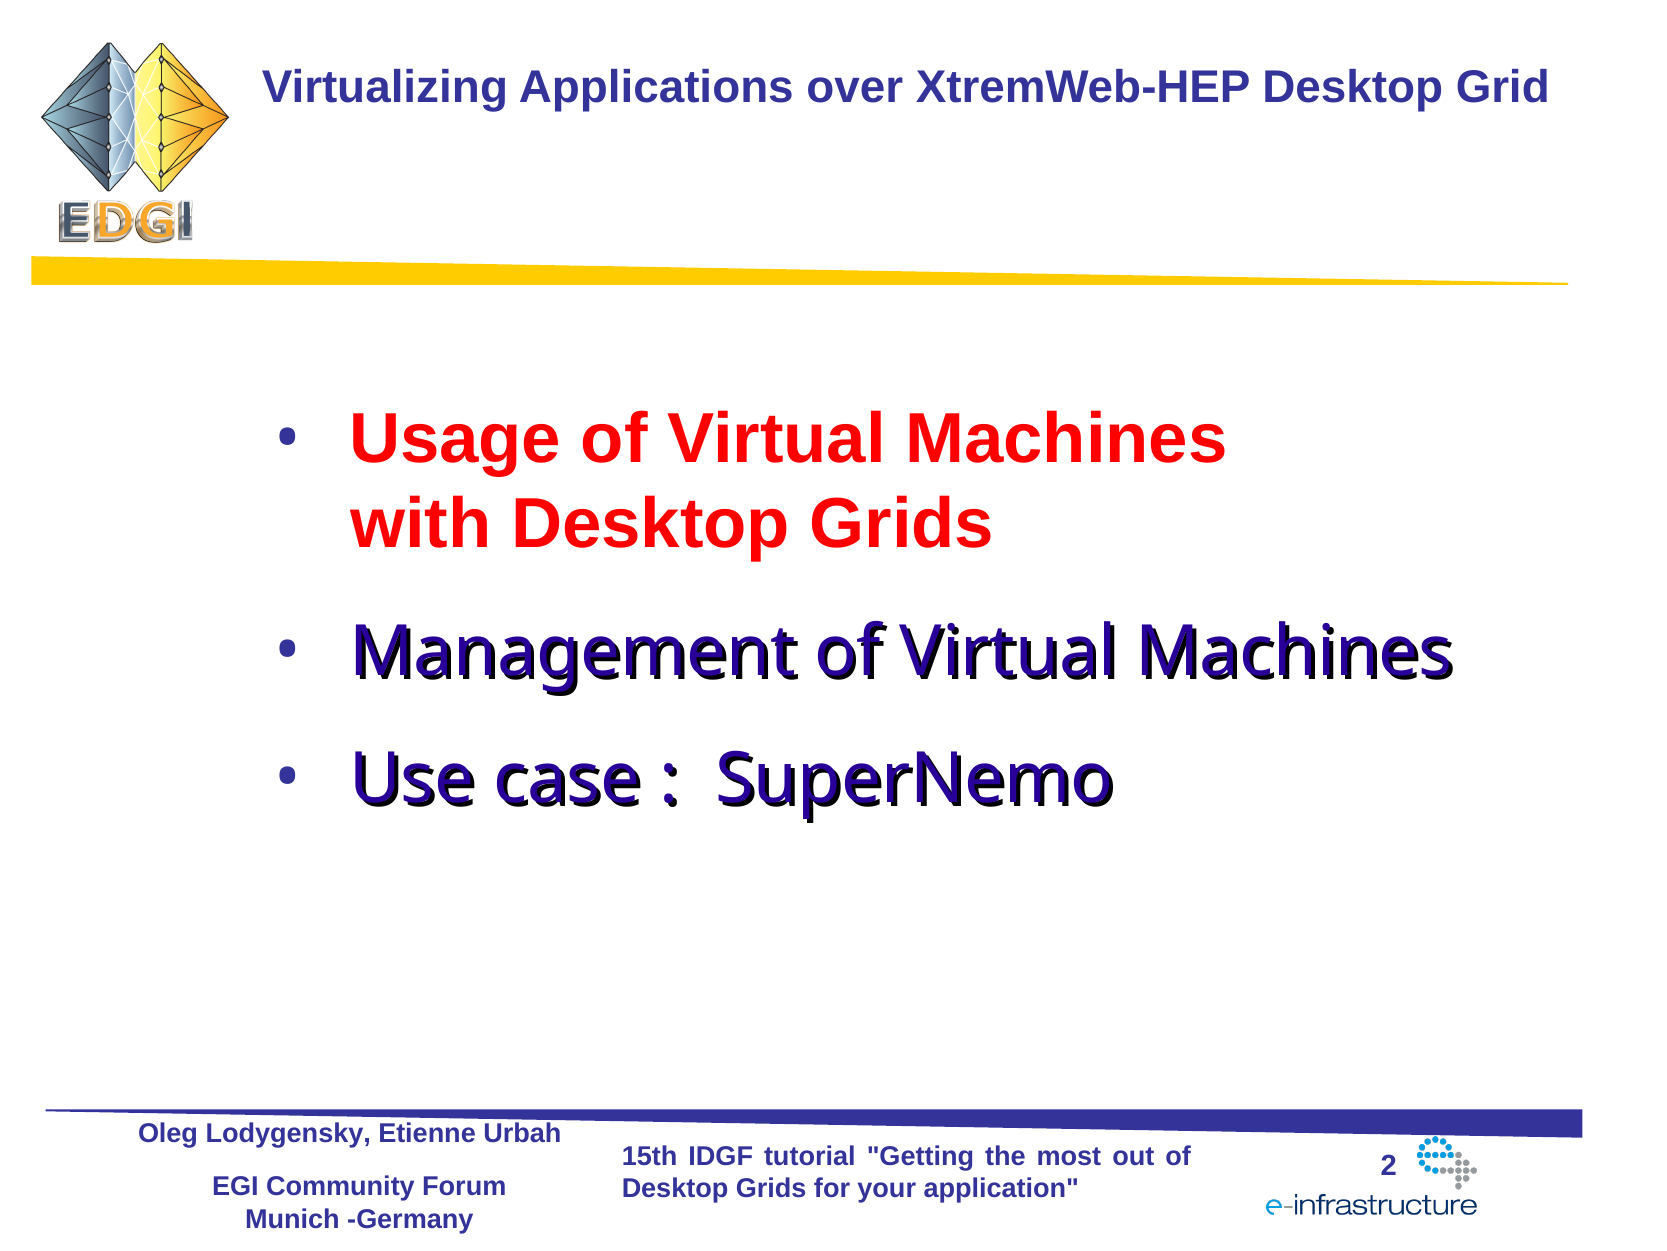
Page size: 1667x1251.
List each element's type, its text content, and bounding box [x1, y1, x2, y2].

picture [1266, 1136, 1477, 1215]
title Virtualizing Applications over XtremWeb-HEP Desktop Grid Usage of Virtual Machines with Desktop Grids [229, 24, 1584, 269]
picture [31, 37, 229, 249]
list Usage of Virtual Machines with Desktop Grids Management of Virtual Machines Use case : SuperNemo [259, 383, 1545, 986]
